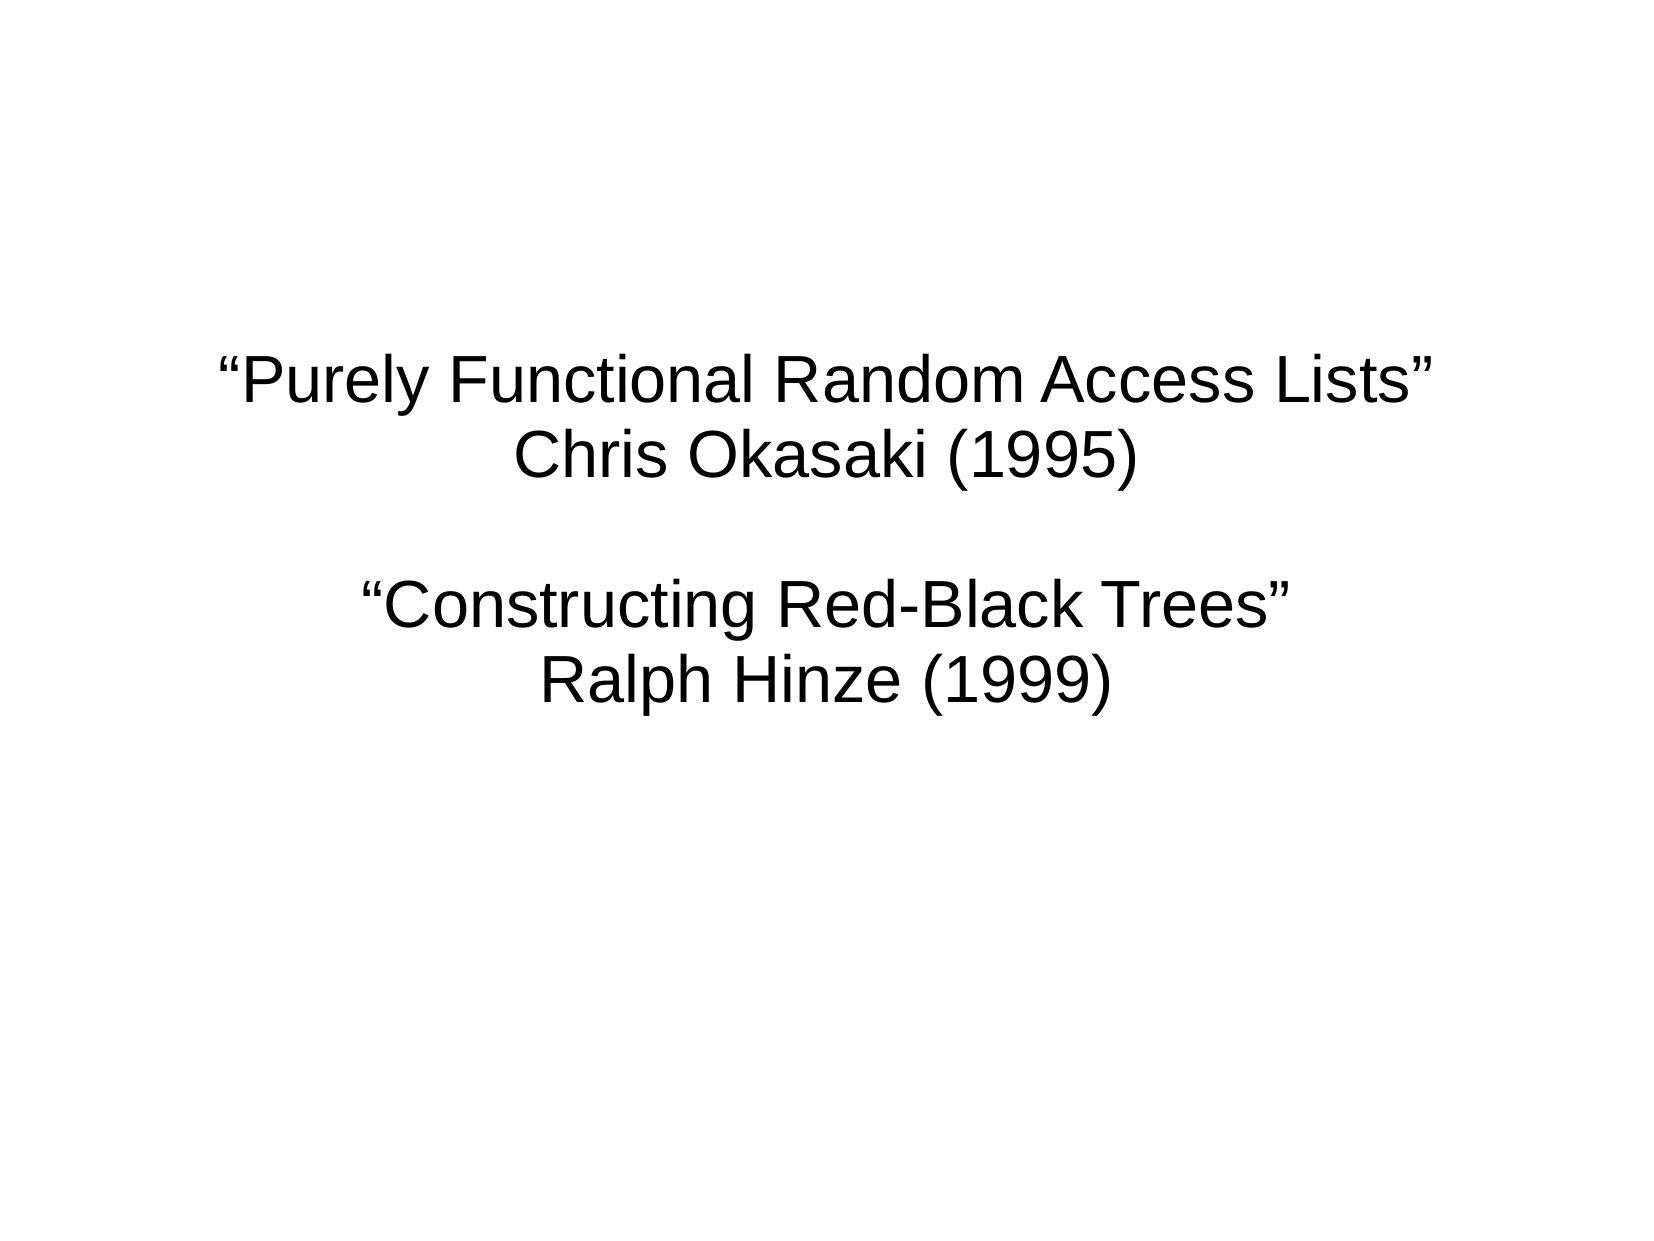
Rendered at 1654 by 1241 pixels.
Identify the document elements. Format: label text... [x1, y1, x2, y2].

subtitle “Purely Functional Random Access Lists” Chris Okasaki (1995) “Constructing Red-Black Trees” Ralph Hinze (1999) [82, 49, 1571, 1010]
